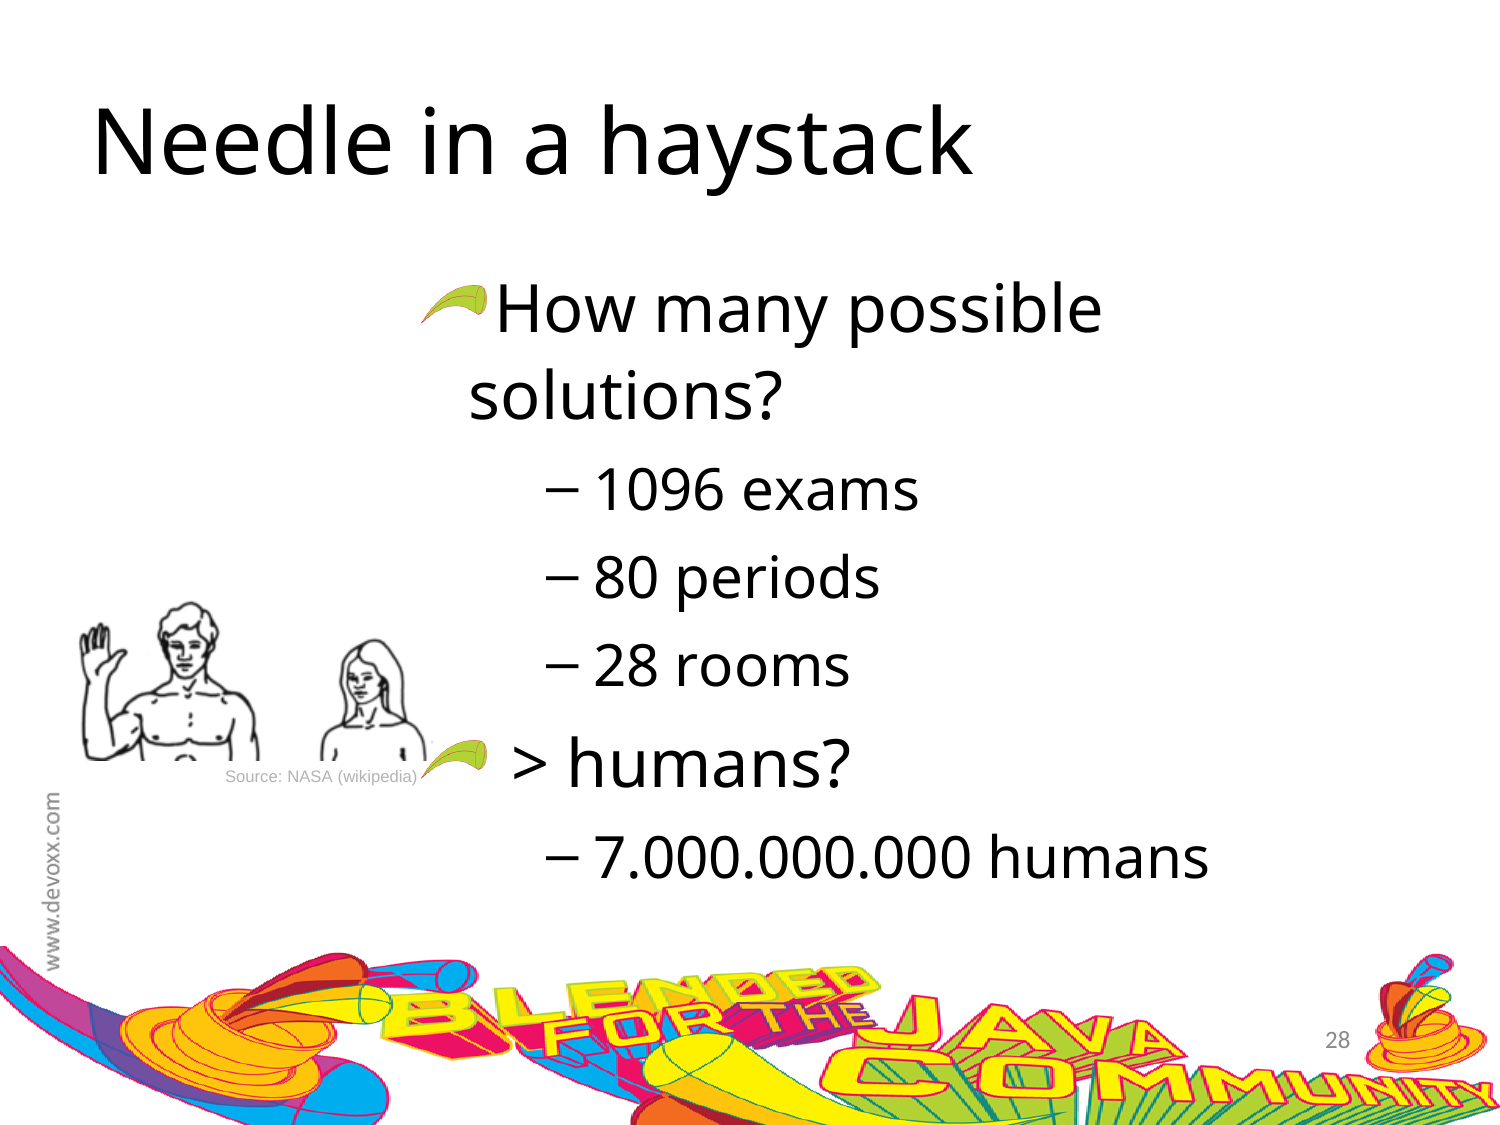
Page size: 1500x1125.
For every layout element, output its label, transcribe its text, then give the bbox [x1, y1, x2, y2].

picture [0, 599, 1500, 1125]
list How many possible solutions? 1096 exams 80 periods 28 rooms > humans? 7.000.000.000 humans [412, 262, 1426, 938]
title Needle in a haystack [75, 37, 1426, 241]
text_box Source: NASA (wikipedia) [225, 768, 418, 788]
